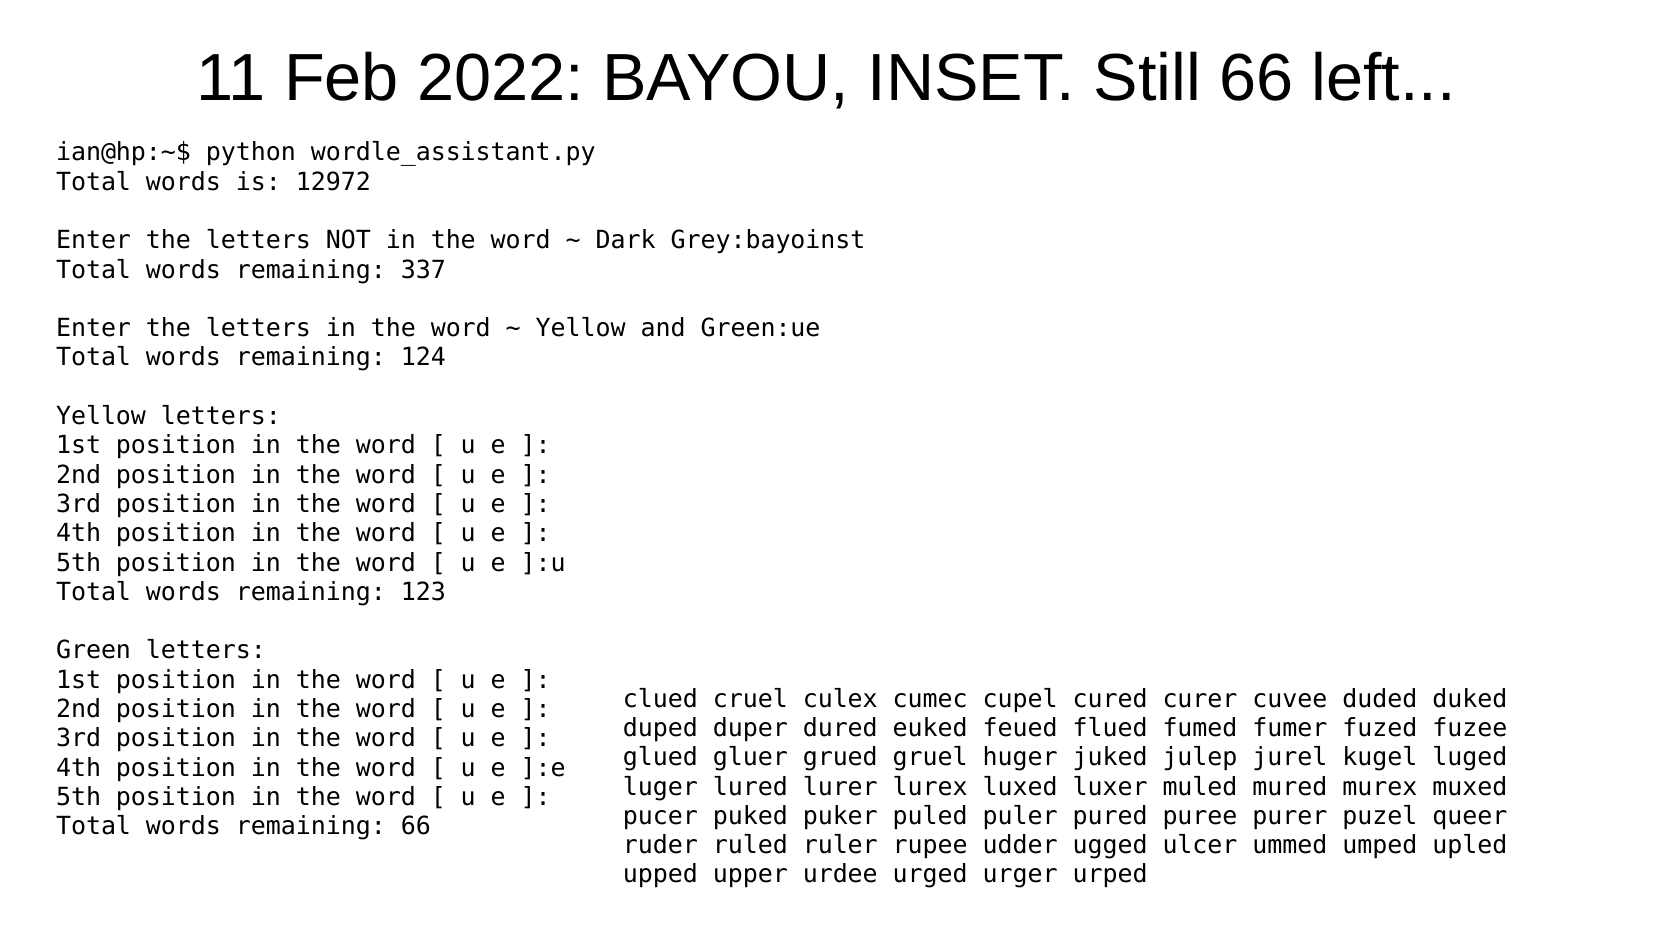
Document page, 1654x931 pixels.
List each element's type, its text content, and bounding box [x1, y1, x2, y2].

text_box clued cruel culex cumec cupel cured curer cuvee duded duked duped duper dured euked feued flued fumed fumer fuzed fuzee glued gluer grued gruel huger juked julep jurel kugel luged luger lured lurer lurex luxed luxer muled mured murex muxed pucer puked puker puled puler pured puree purer puzel queer ruder ruled ruler rupee udder ugged ulcer ummed umped upled upped upper urdee urged urger urped [608, 676, 1538, 897]
text_box ian@hp:~$ python wordle_assistant.py Total words is: 12972 Enter the letters NOT in the word ~ Dark Grey:bayoinst Total words remaining: 337 Enter the letters in the word ~ Yellow and Green:ue Total words remaining: 124 Yellow letters: 1st position in the word [ u e ]: 2nd position in the word [ u e ]: 3rd position in the word [ u e ]: 4th position in the word [ u e ]: 5th position in the word [ u e ]:u Total words remaining: 123 Green letters: 1st position in the word [ u e ]: 2nd position in the word [ u e ]: 3rd position in the word [ u e ]: 4th position in the word [ u e ]:e 5th position in the word [ u e ]: Total words remaining: 66 [41, 130, 1130, 907]
title 11 Feb 2022: BAYOU, INSET. Still 66 left... [82, 37, 1571, 119]
